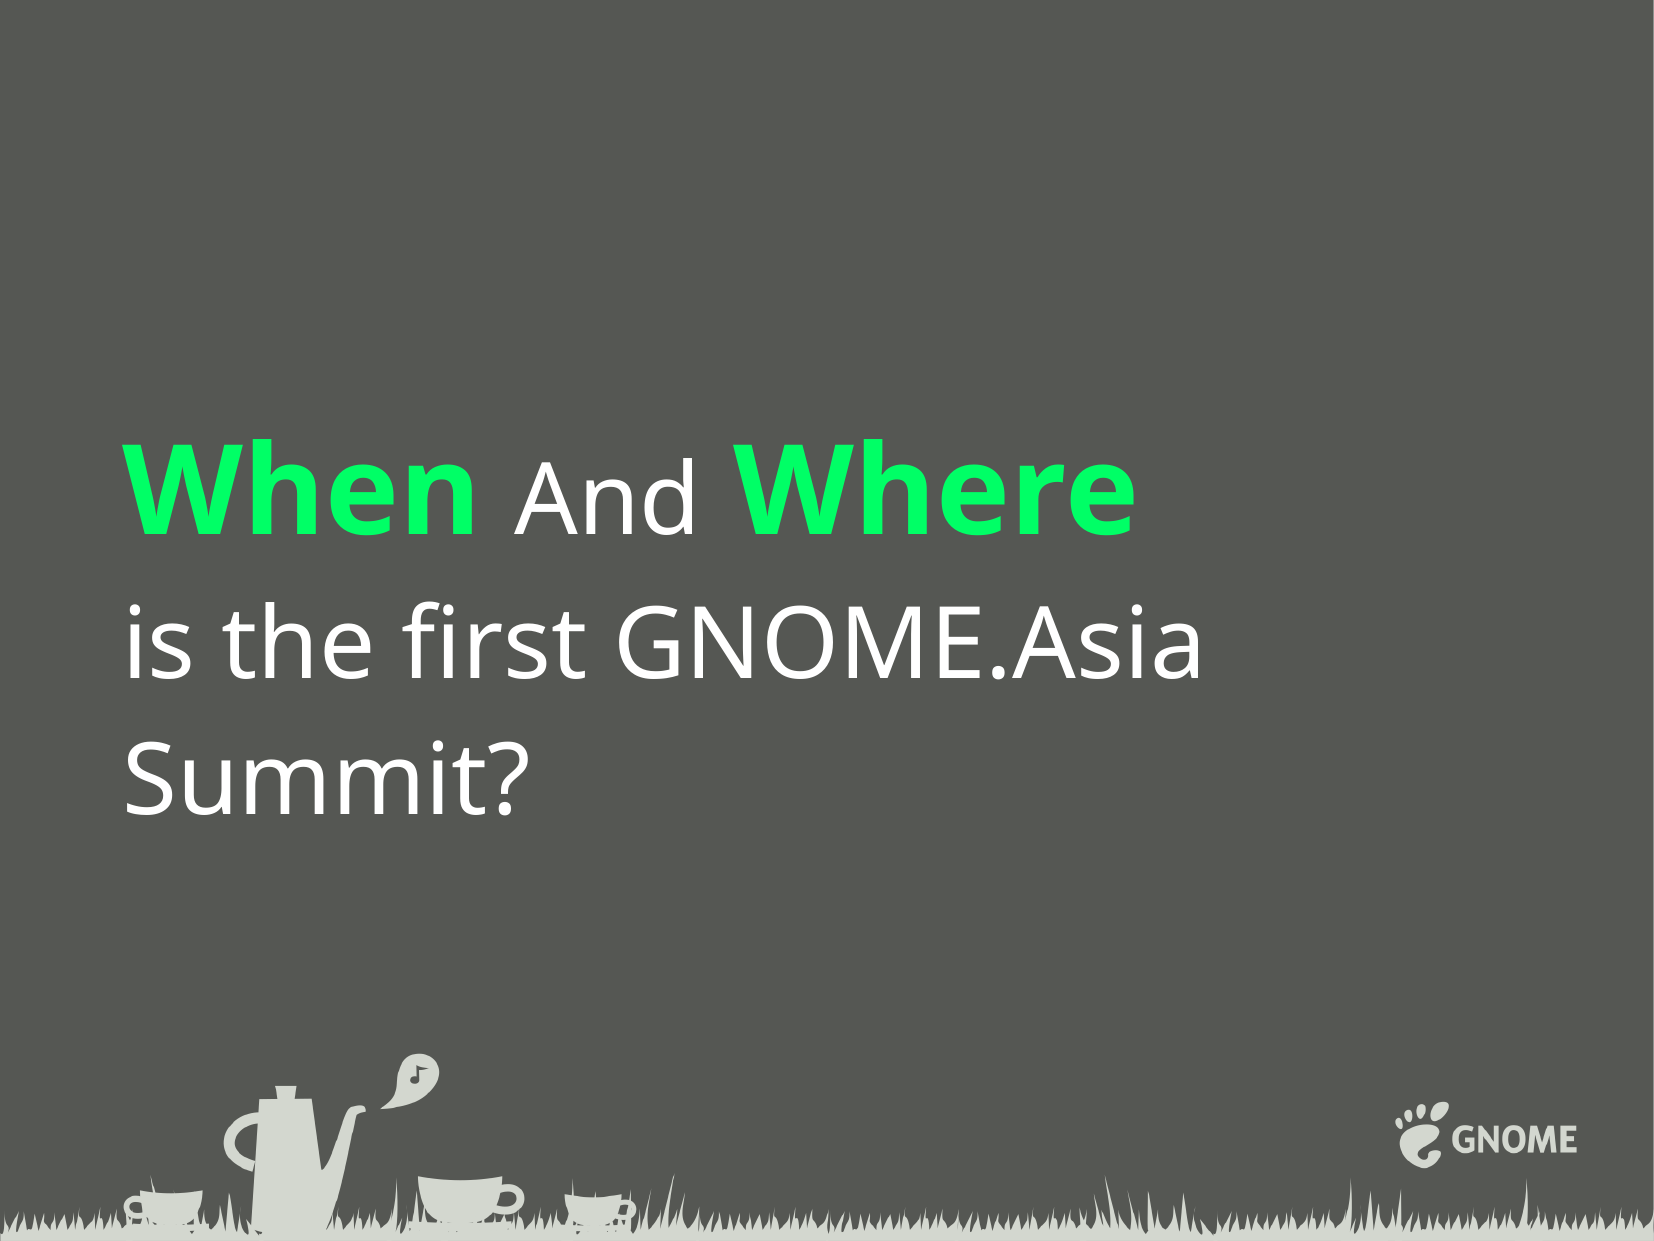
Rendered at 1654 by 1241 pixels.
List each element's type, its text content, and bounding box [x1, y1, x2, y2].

title When And Where is the first GNOME.Asia Summit? [122, 375, 1621, 871]
picture [0, 0, 1654, 1241]
